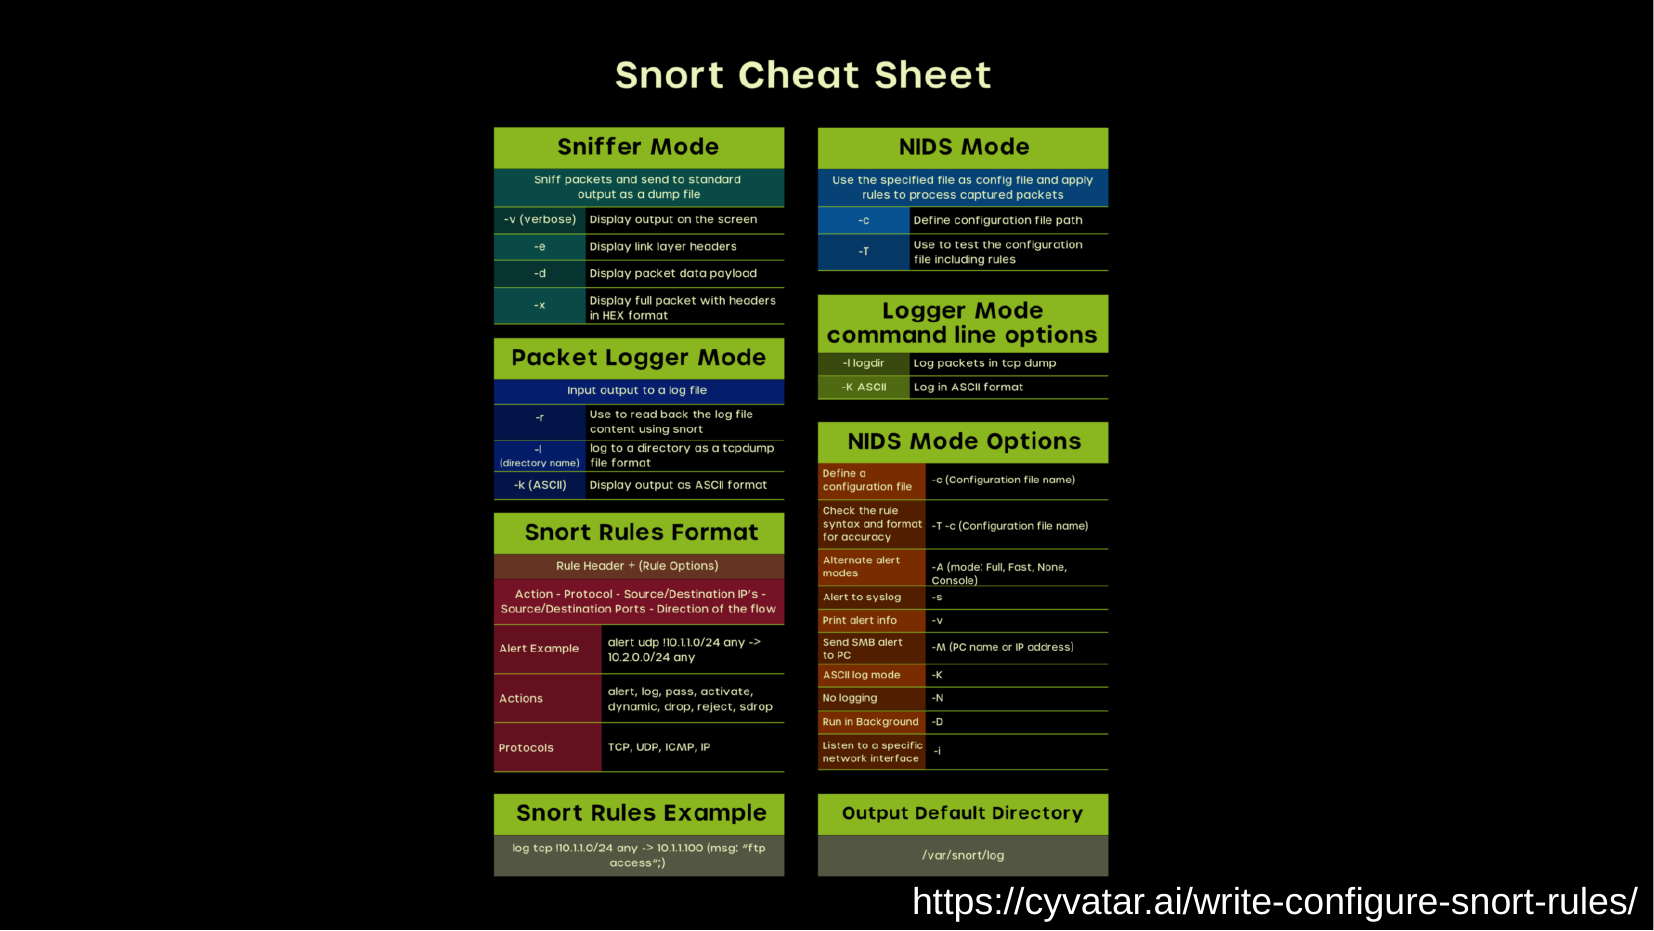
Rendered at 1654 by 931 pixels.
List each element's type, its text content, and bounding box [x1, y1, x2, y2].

text_box https://cyvatar.ai/write-configure-snort-rules/ [897, 873, 1654, 931]
picture [450, 5, 1163, 929]
